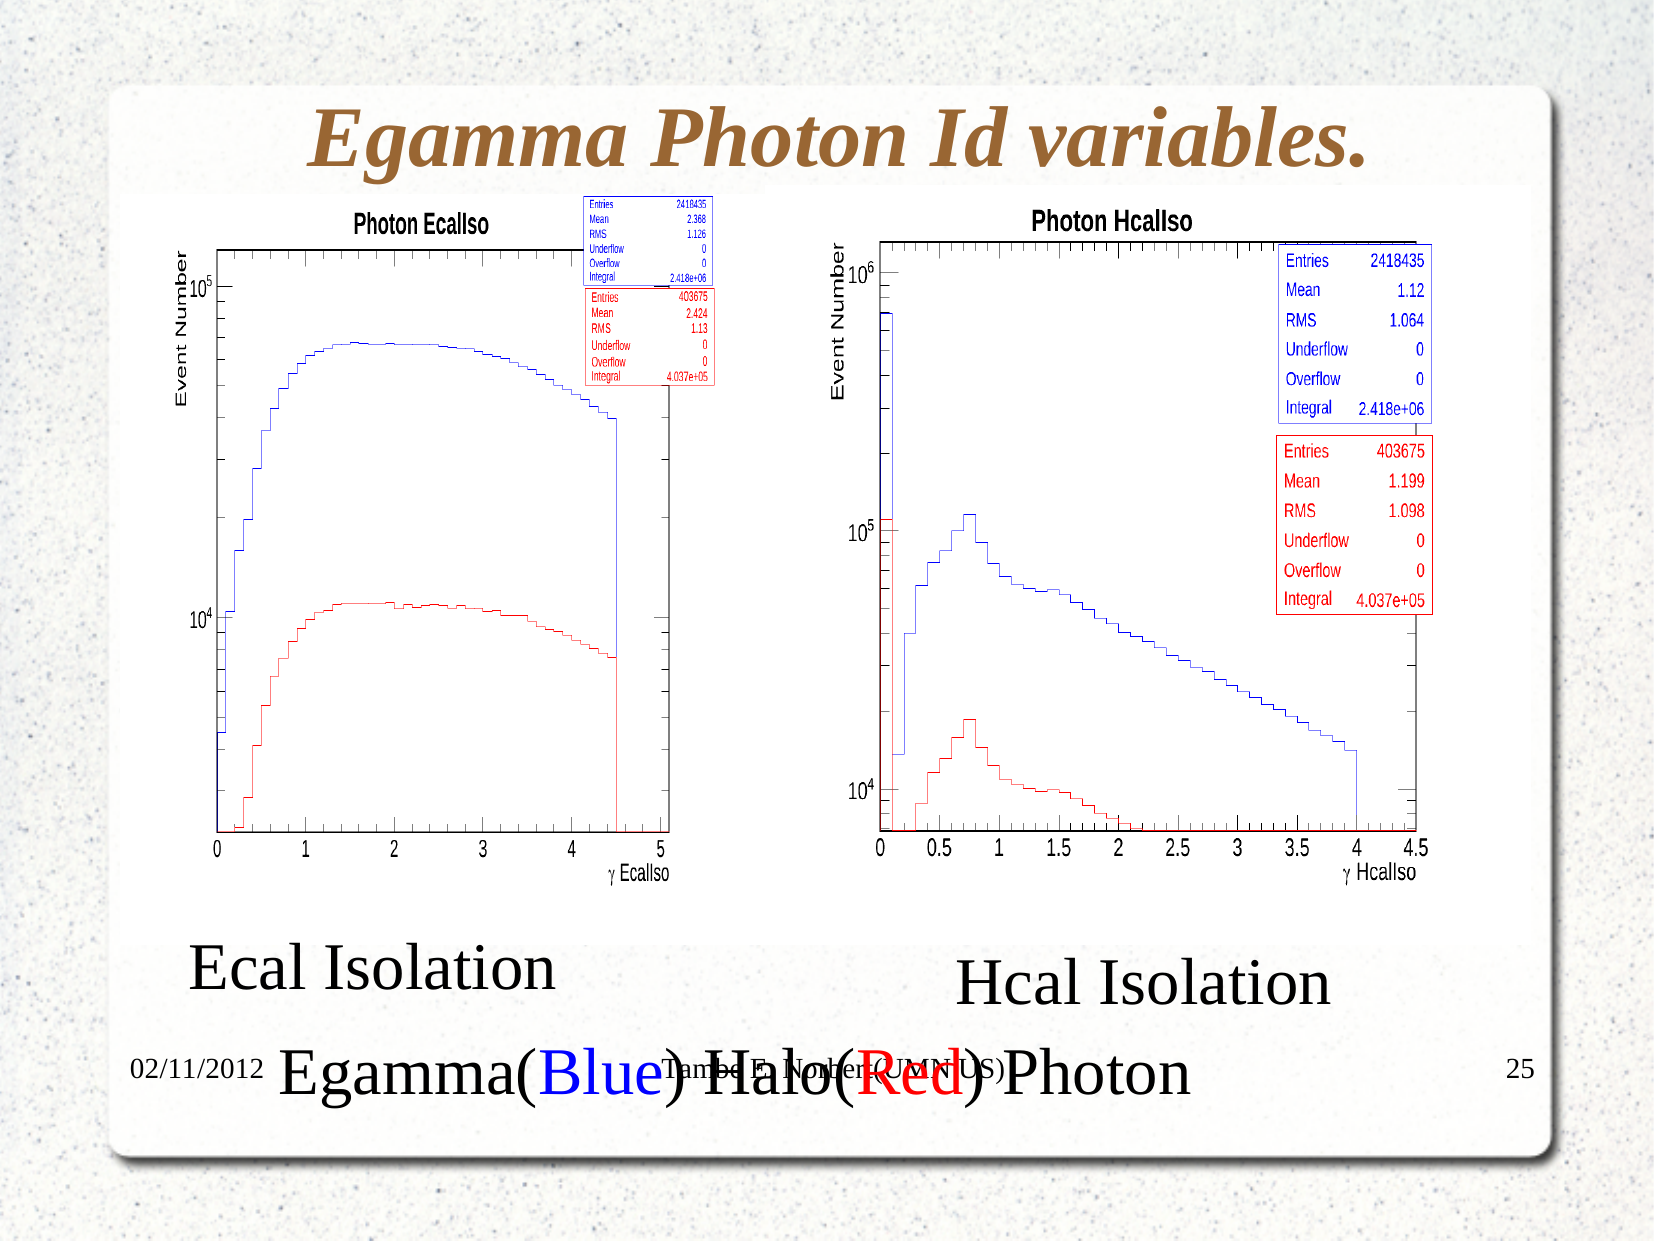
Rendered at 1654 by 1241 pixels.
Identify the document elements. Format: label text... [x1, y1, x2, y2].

list Egamma(Blue) Halo(Red) Photon [207, 1035, 1276, 1110]
picture [0, 0, 1654, 1241]
list Ecal Isolation [117, 930, 646, 1005]
list Hcal Isolation [885, 945, 1413, 1020]
title Egamma Photon Id variables. [270, 90, 1411, 186]
